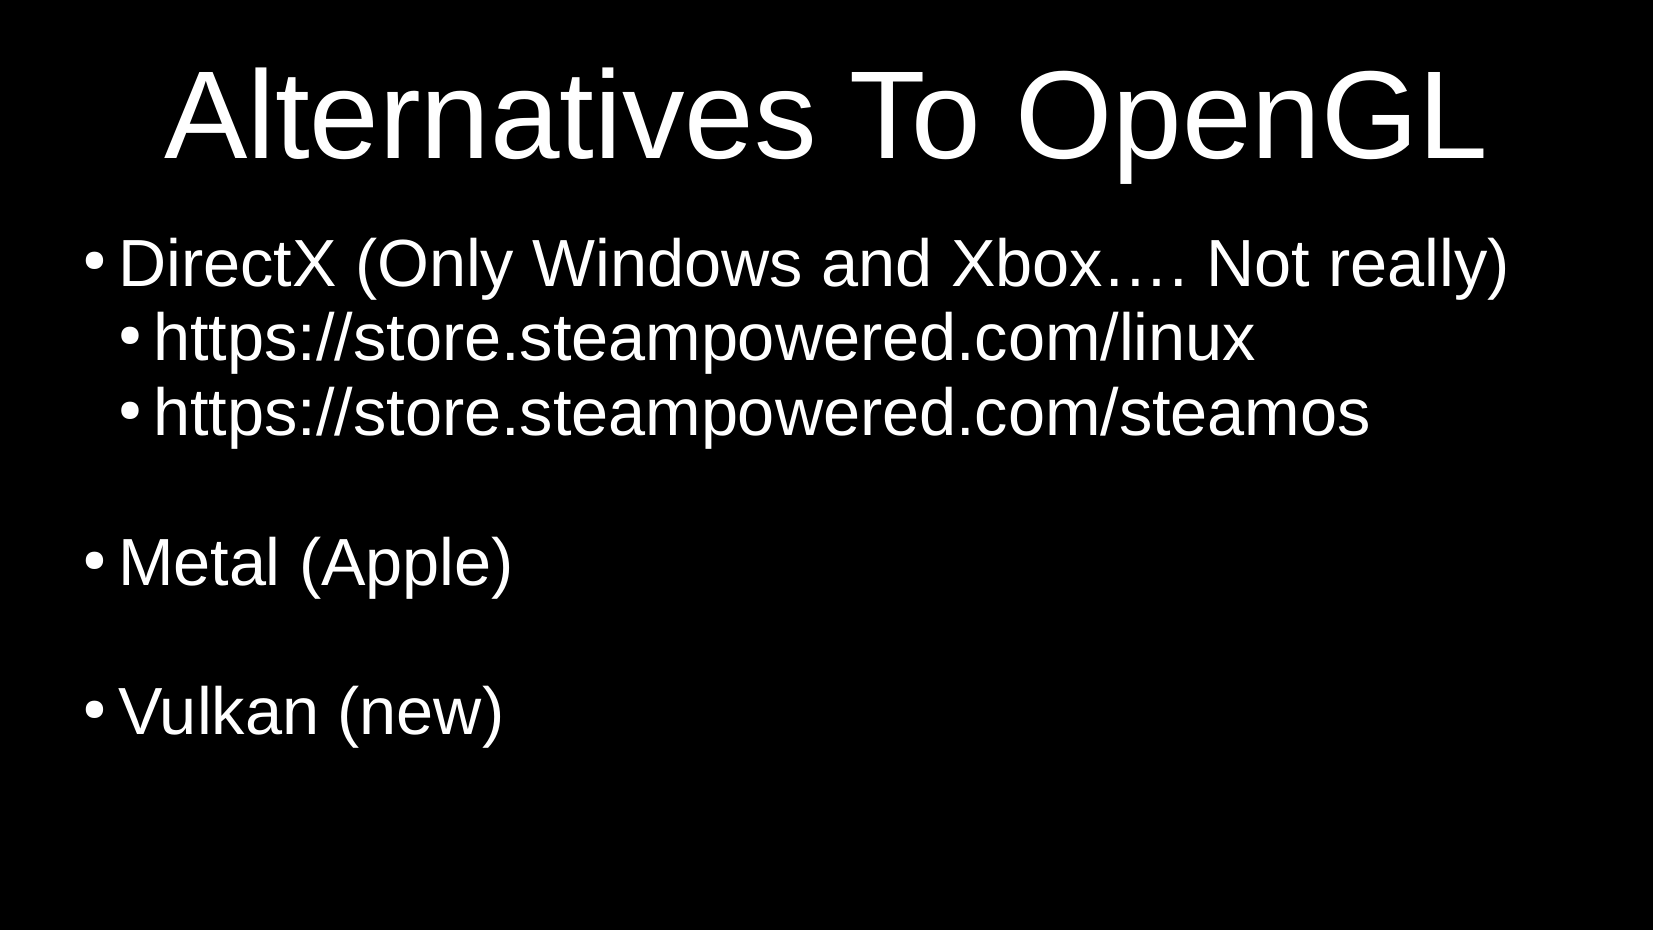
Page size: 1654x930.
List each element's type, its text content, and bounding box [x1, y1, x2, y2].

title Alternatives To OpenGL [82, 37, 1571, 193]
subtitle DirectX (Only Windows and Xbox…. Not really) https://store.steampowered.com/linux https://store.steampowered.com/steamos Metal (Apple) Vulkan (new) [82, 217, 1571, 757]
